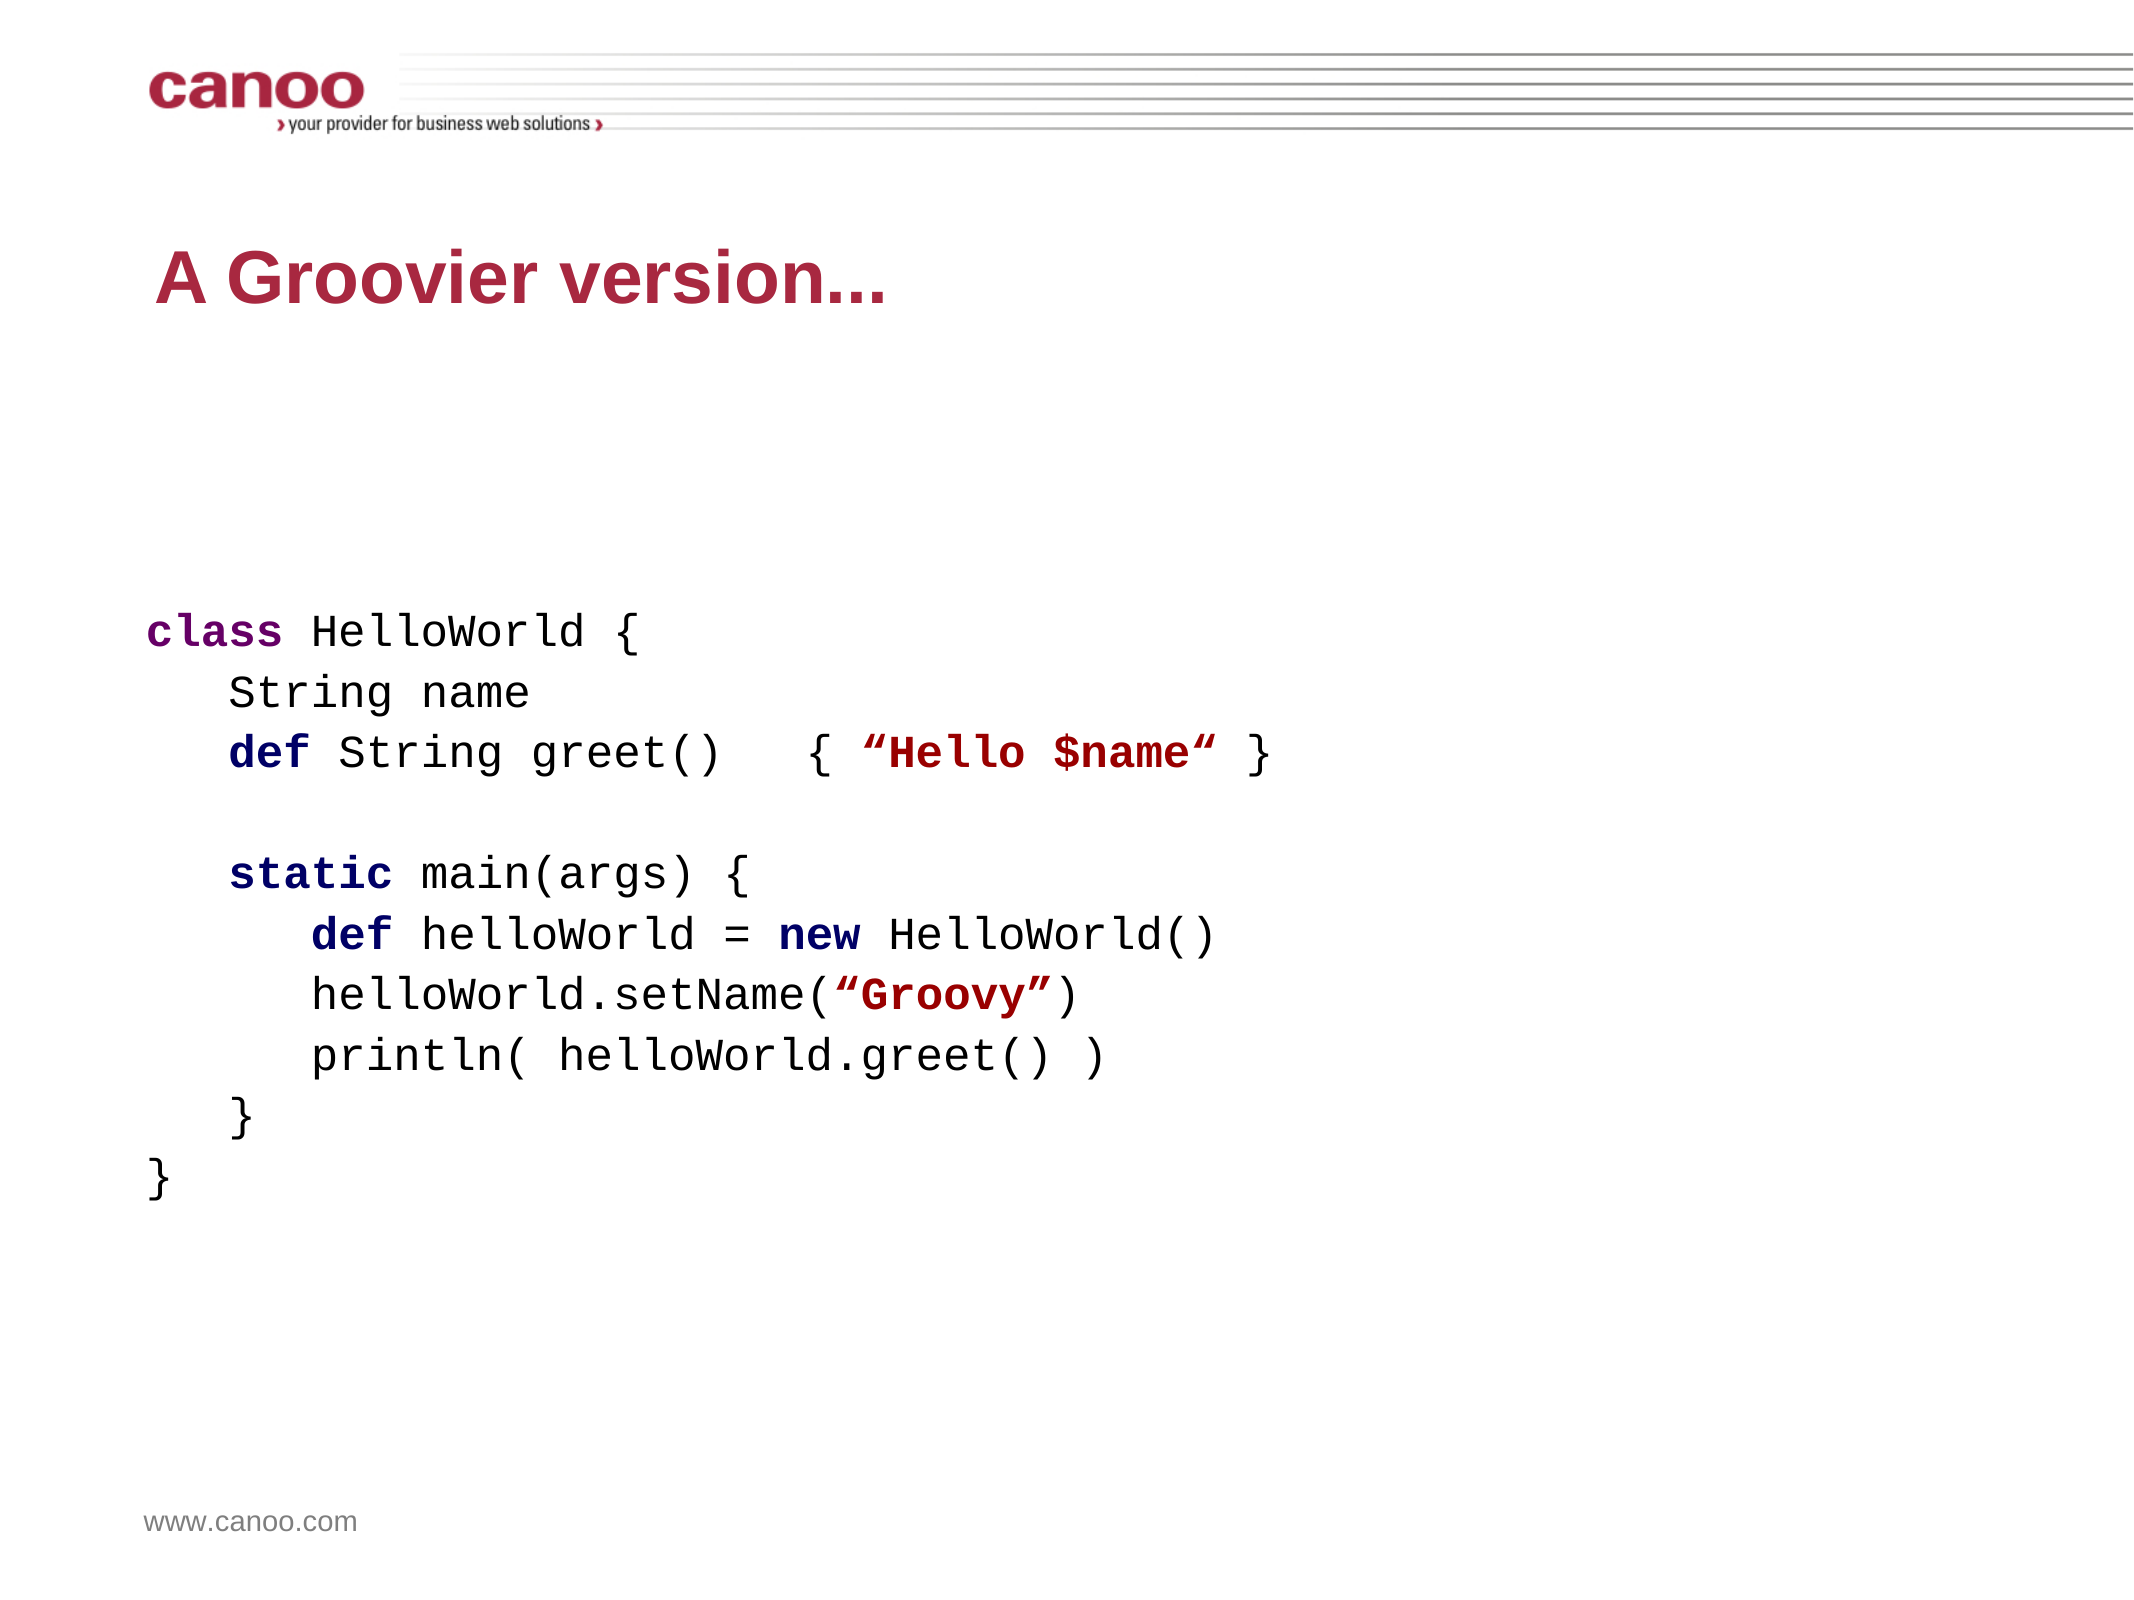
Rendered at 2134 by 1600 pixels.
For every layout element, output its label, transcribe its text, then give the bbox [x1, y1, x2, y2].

subtitle class HelloWorld { String name def String greet() { “Hello $name“ } static main(args) { def helloWorld = new HelloWorld() helloWorld.setName(“Groovy”) println( helloWorld.greet() ) } } [145, 391, 1959, 1404]
title A Groovier version... [145, 220, 1961, 328]
picture [0, 21, 2134, 188]
